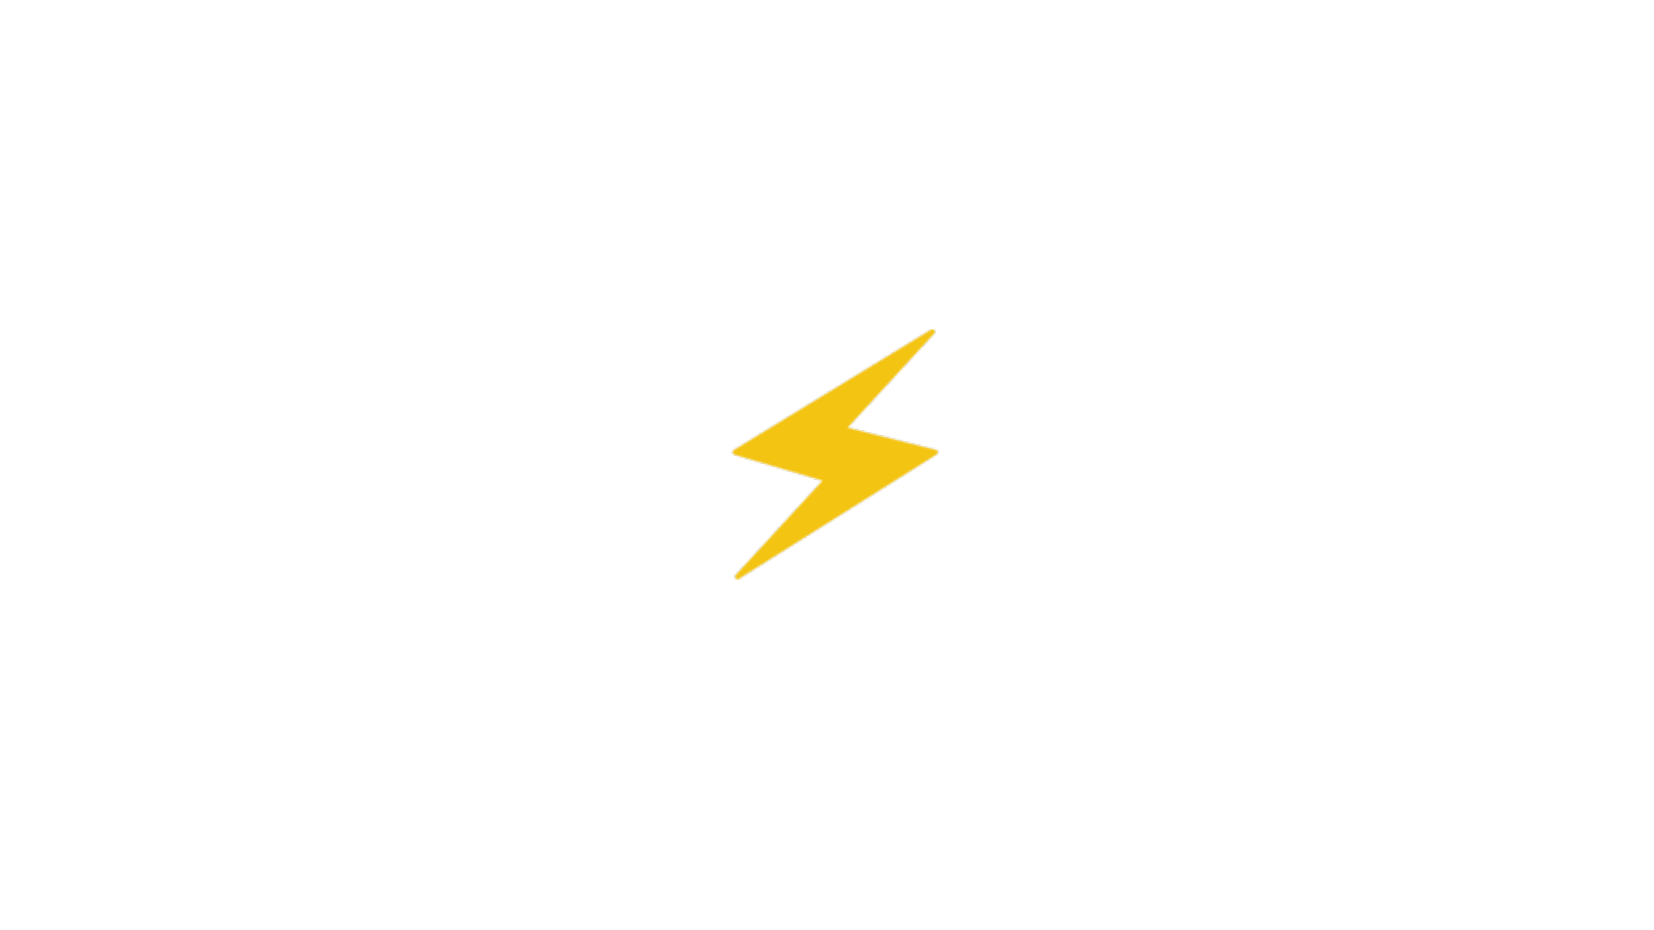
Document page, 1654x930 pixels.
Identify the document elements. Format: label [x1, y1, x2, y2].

picture [710, 329, 961, 580]
